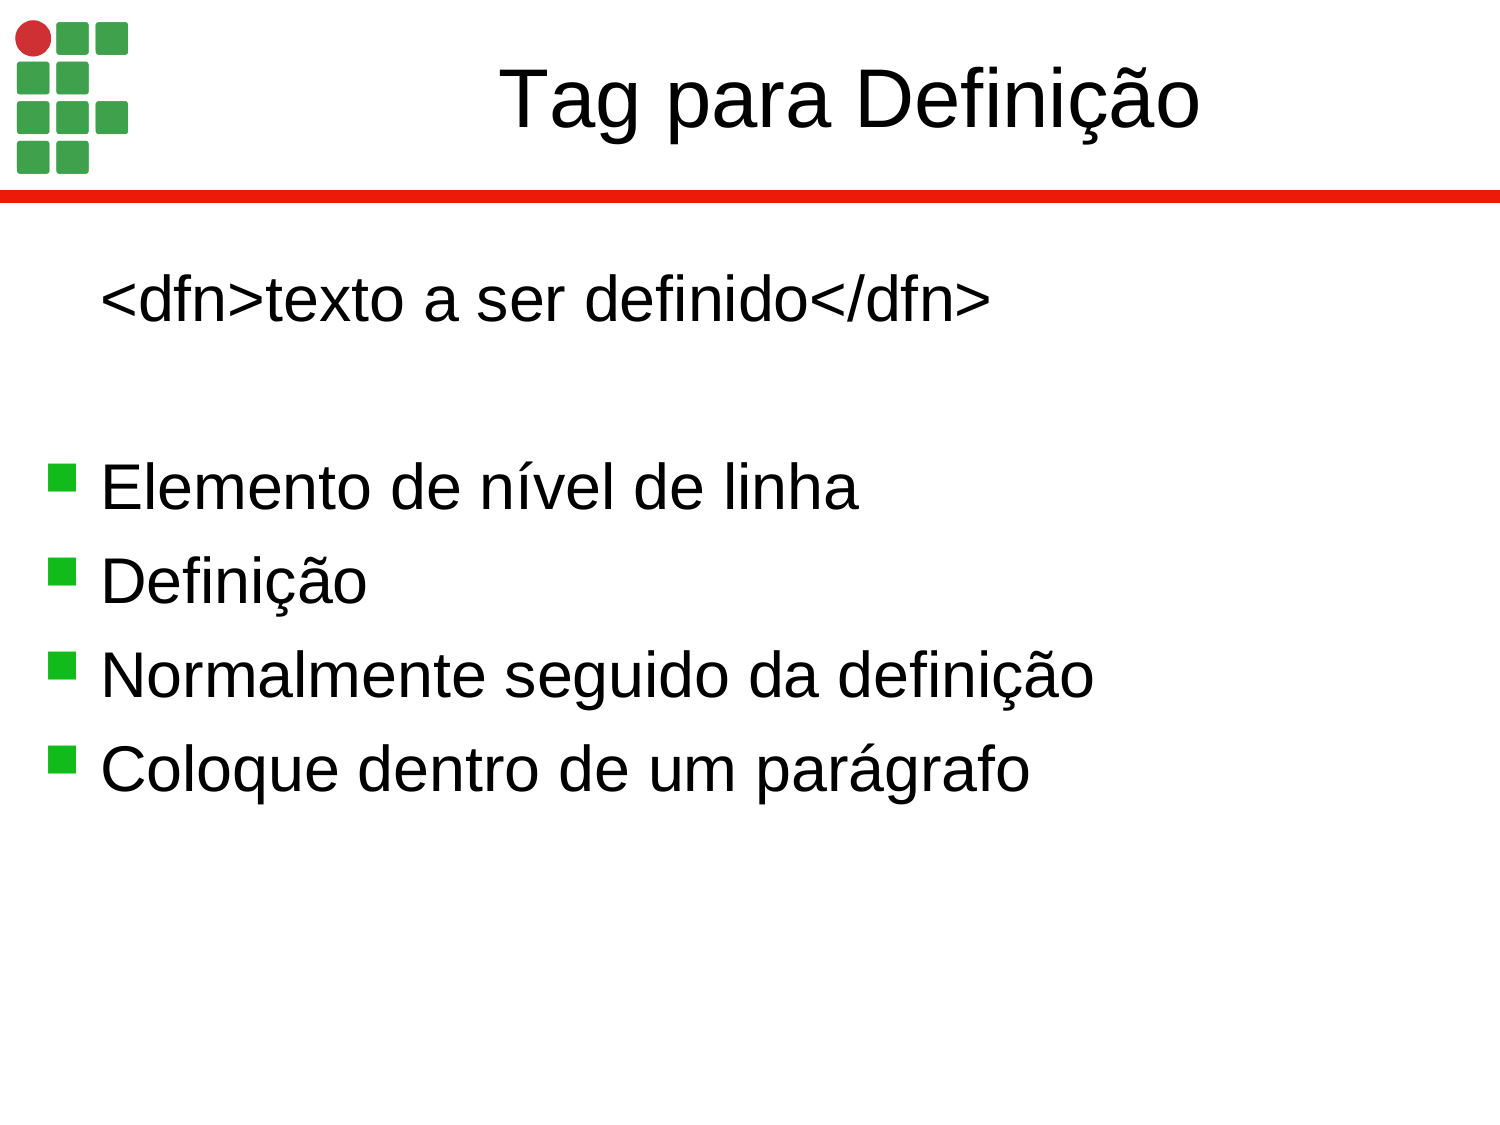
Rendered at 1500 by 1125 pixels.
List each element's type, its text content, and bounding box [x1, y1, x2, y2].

title Tag para Definição [230, 0, 1471, 202]
list <dfn>texto a ser definido</dfn> Elemento de nível de linha Definição Normalmente seguido da definição Coloque dentro de um parágrafo [29, 207, 1471, 1087]
picture [14, 16, 130, 178]
